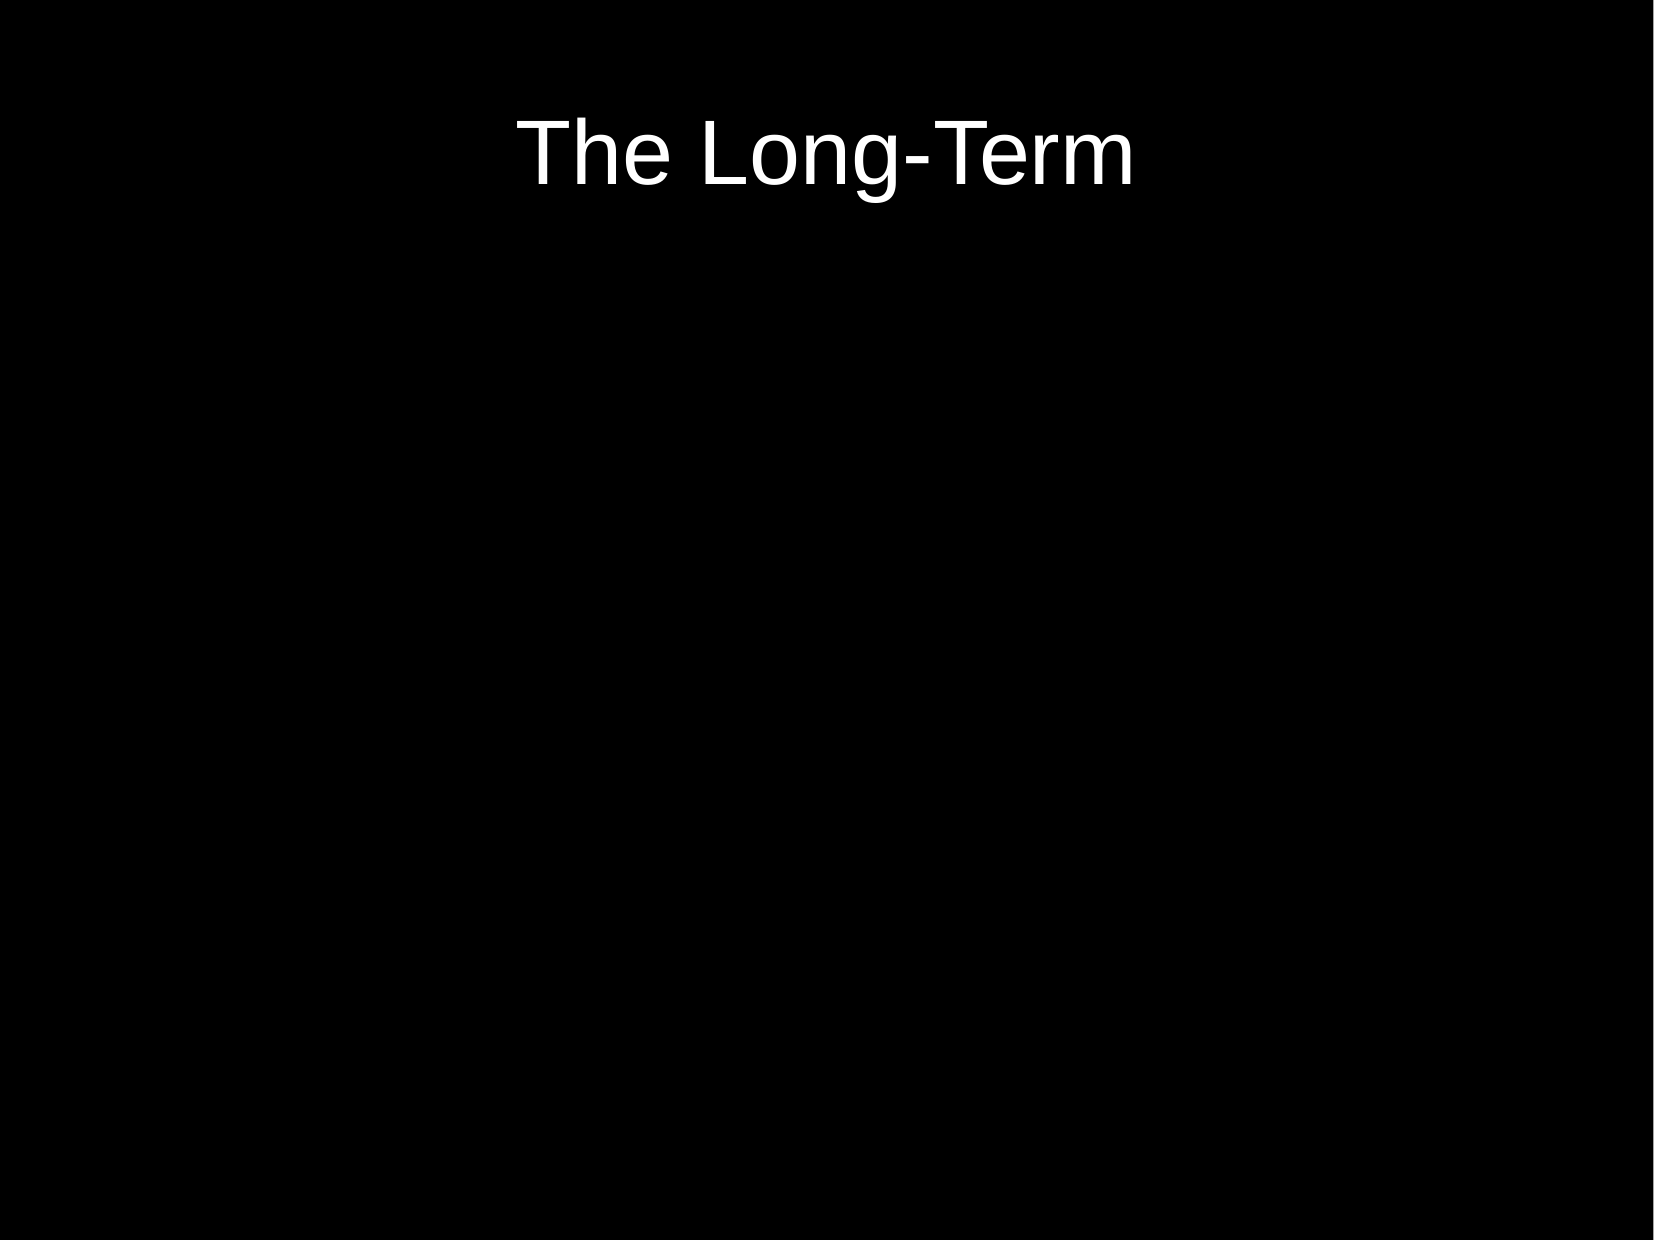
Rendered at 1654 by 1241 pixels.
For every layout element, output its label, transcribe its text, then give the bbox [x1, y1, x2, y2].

title The Long-Term [82, 49, 1571, 257]
